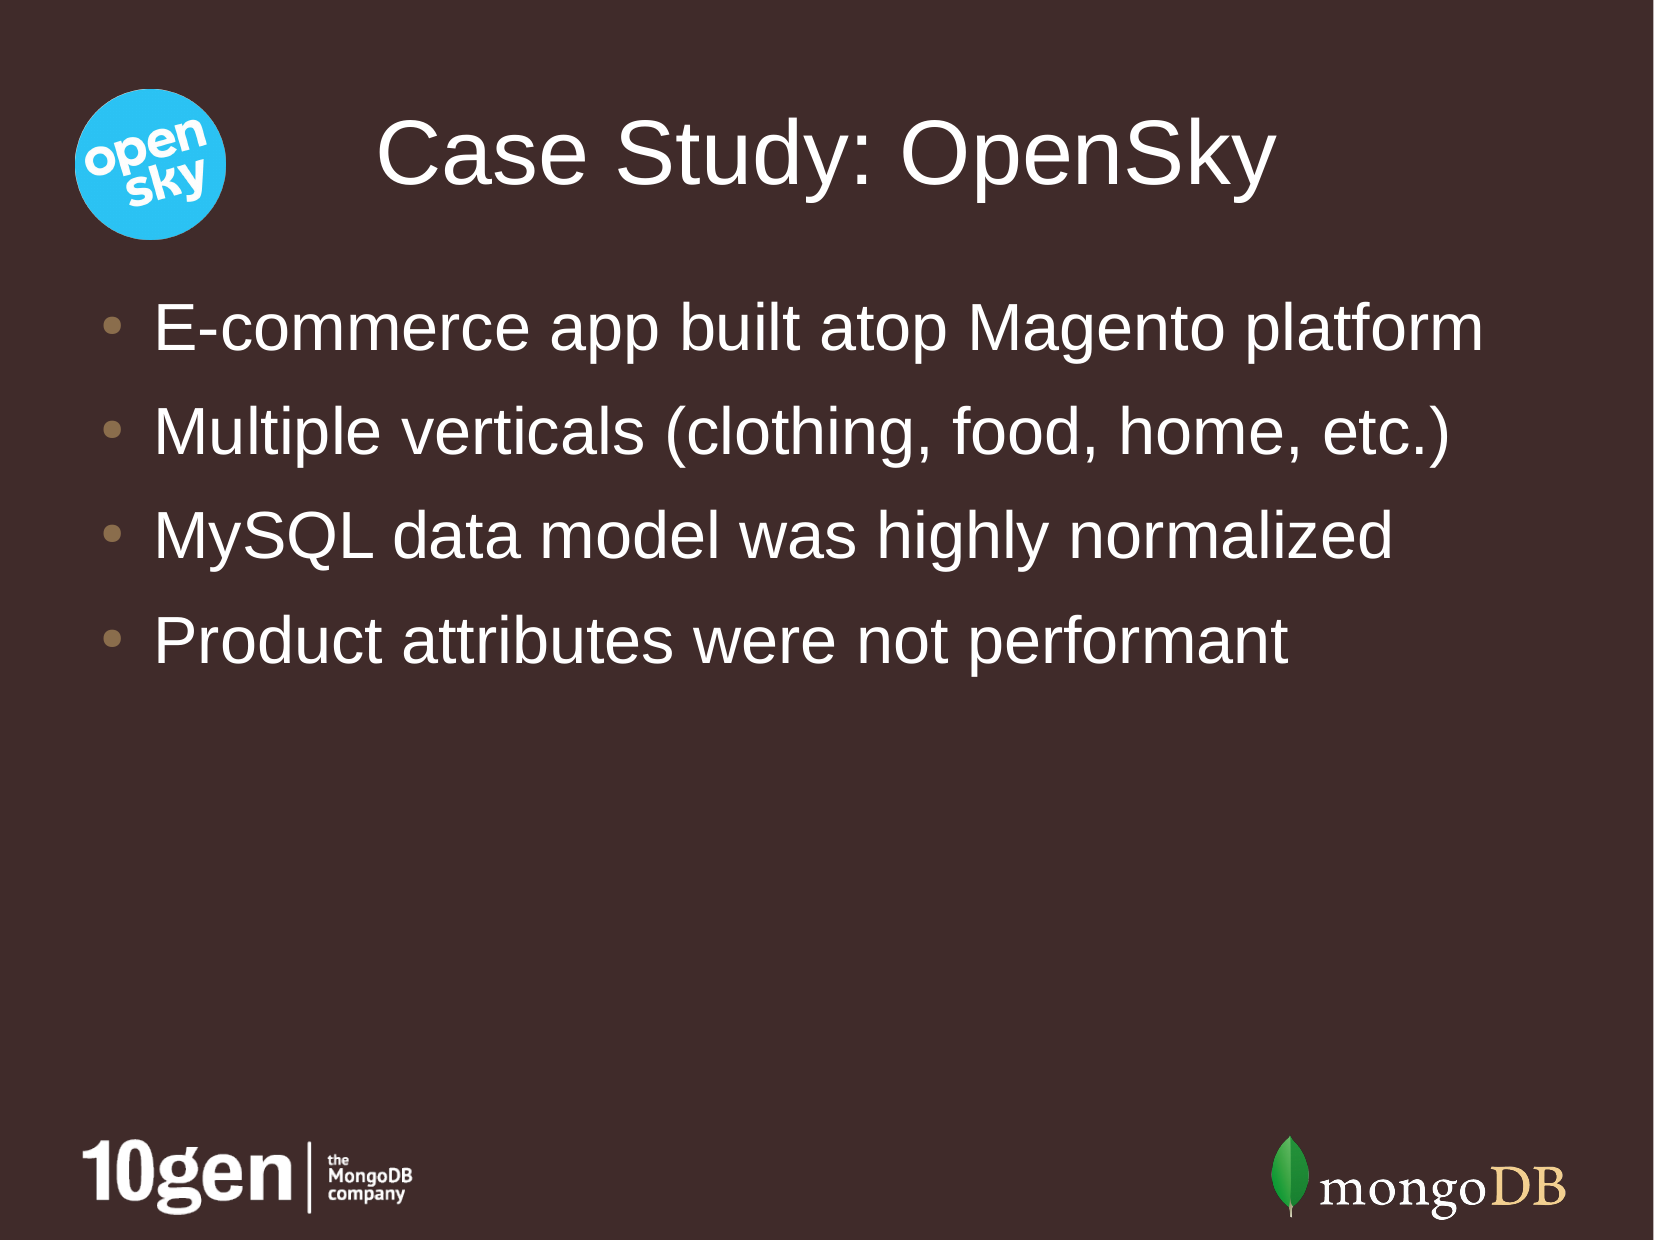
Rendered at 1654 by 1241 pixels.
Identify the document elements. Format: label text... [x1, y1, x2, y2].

picture [75, 89, 226, 241]
picture [1260, 1124, 1576, 1230]
title Case Study: OpenSky [82, 49, 1571, 257]
list E-commerce app built atop Magento platform Multiple verticals (clothing, food, home, etc.) MySQL data model was highly normalized Product attributes were not performant [82, 290, 1571, 1010]
picture [82, 1139, 413, 1215]
